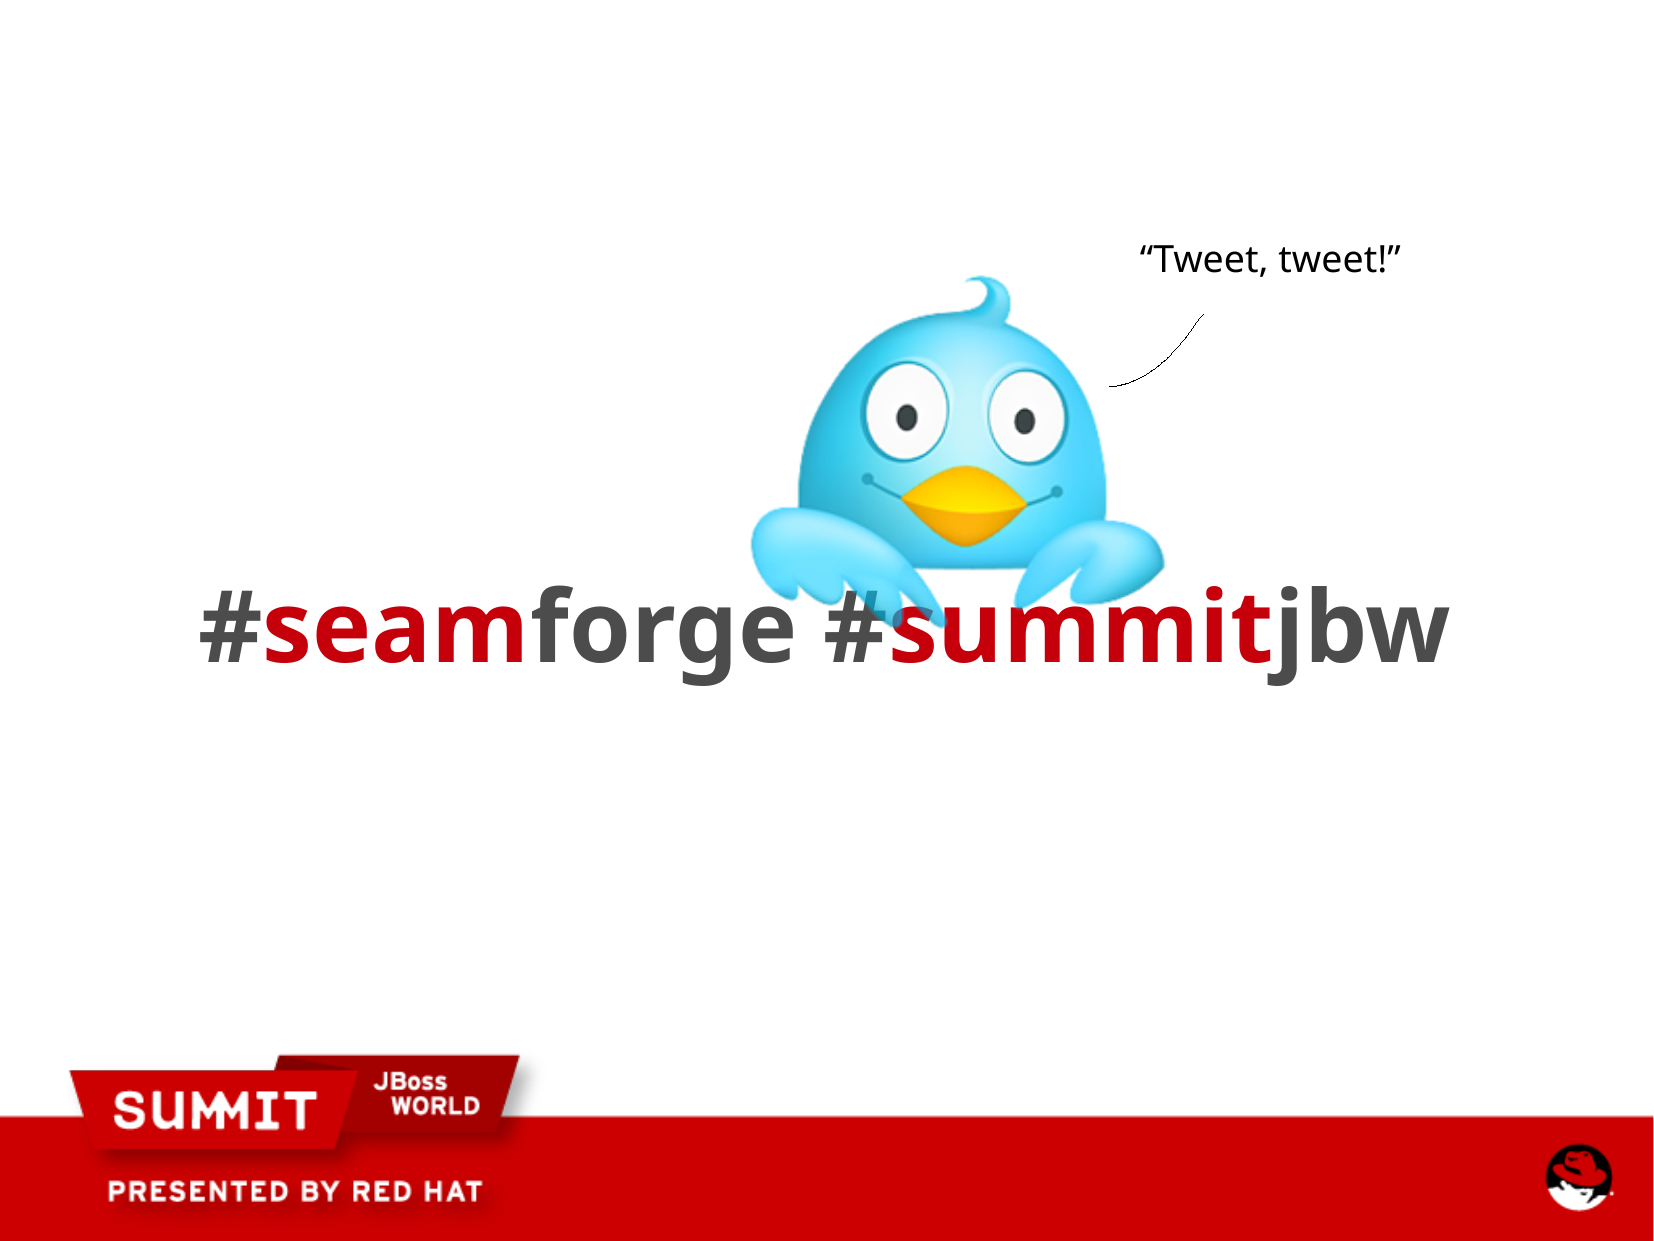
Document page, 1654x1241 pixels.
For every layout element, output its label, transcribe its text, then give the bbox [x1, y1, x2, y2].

picture [750, 224, 1167, 642]
picture [0, 1043, 1654, 1241]
text_box “Tweet, tweet!” [1125, 225, 1576, 301]
text_box #seamforge #summitjbw [37, 548, 1613, 728]
